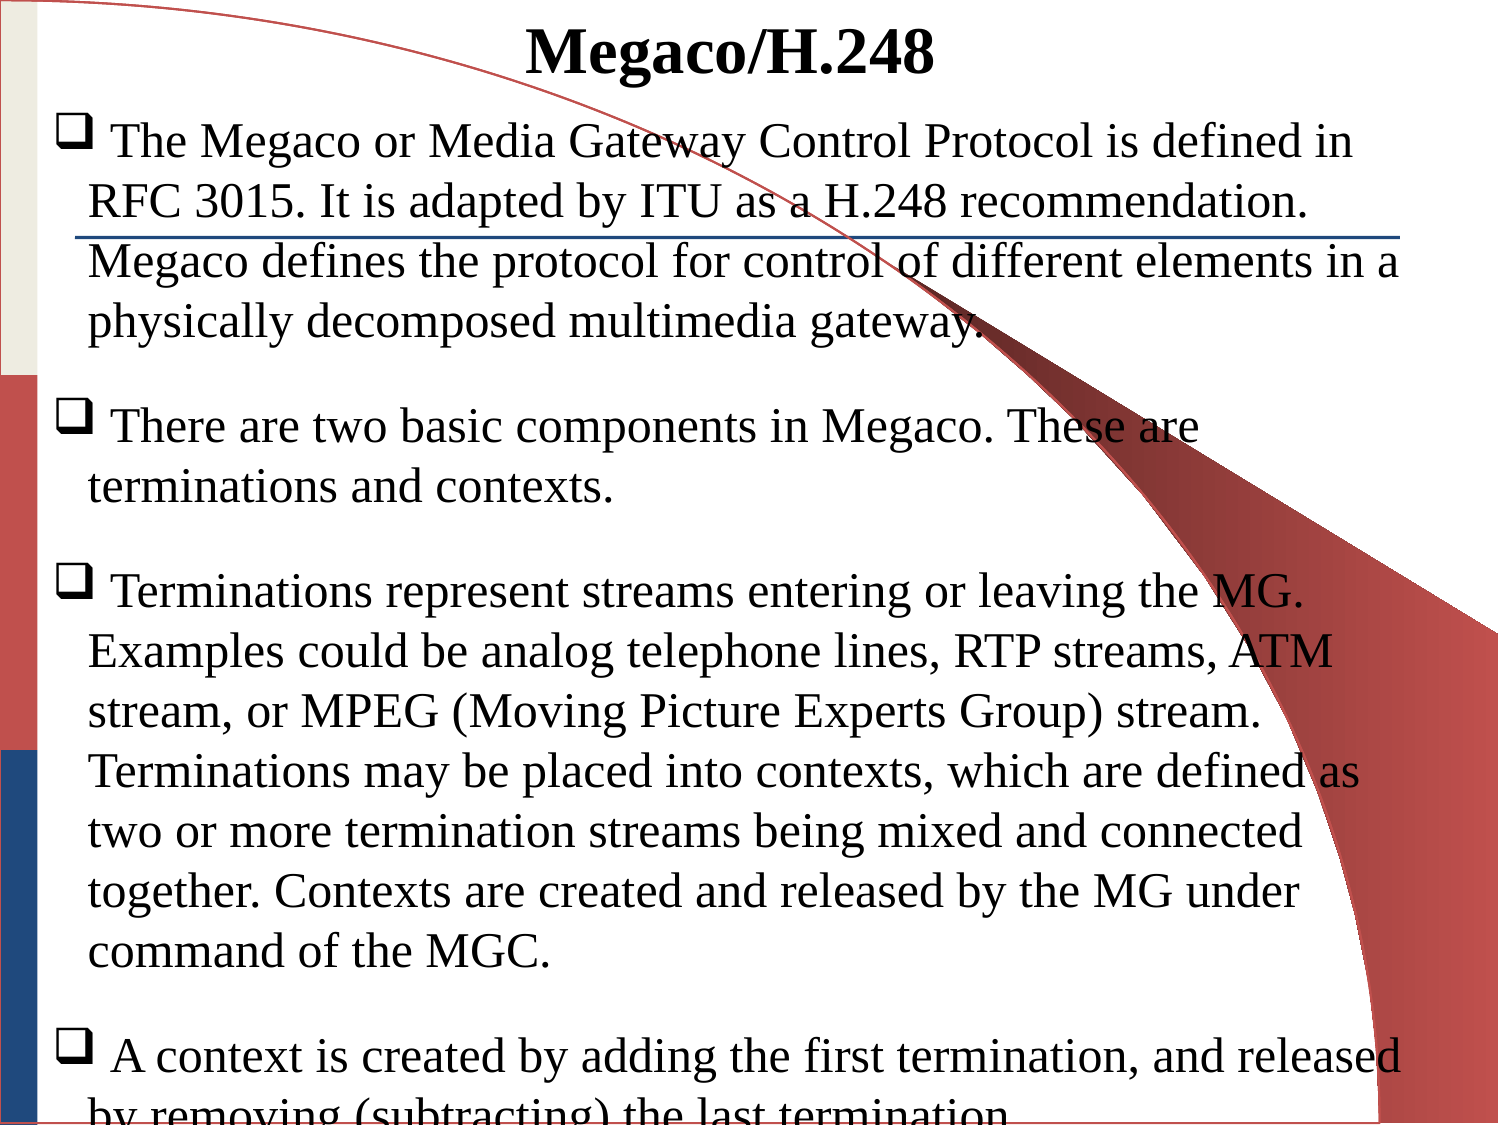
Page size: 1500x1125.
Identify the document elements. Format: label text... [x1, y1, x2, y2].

text_box Megaco/H.248 [62, 0, 1400, 95]
text_box The Megaco or Media Gateway Control Protocol is defined in RFC 3015. It is adapted by ITU as a H.248 recommendation. Megaco defines the protocol for control of different elements in a physically decomposed multimedia gateway. There are two basic components in Megaco. These are terminations and contexts. Terminations represent streams entering or leaving the MG. Examples could be analog telephone lines, RTP streams, ATM stream, or MPEG (Moving Picture Experts Group) stream. Terminations may be placed into contexts, which are defined as two or more termination streams being mixed and connected together. Contexts are created and released by the MG under command of the MGC. A context is created by adding the first termination, and released by removing (subtracting) the last termination. [37, 99, 1438, 1110]
